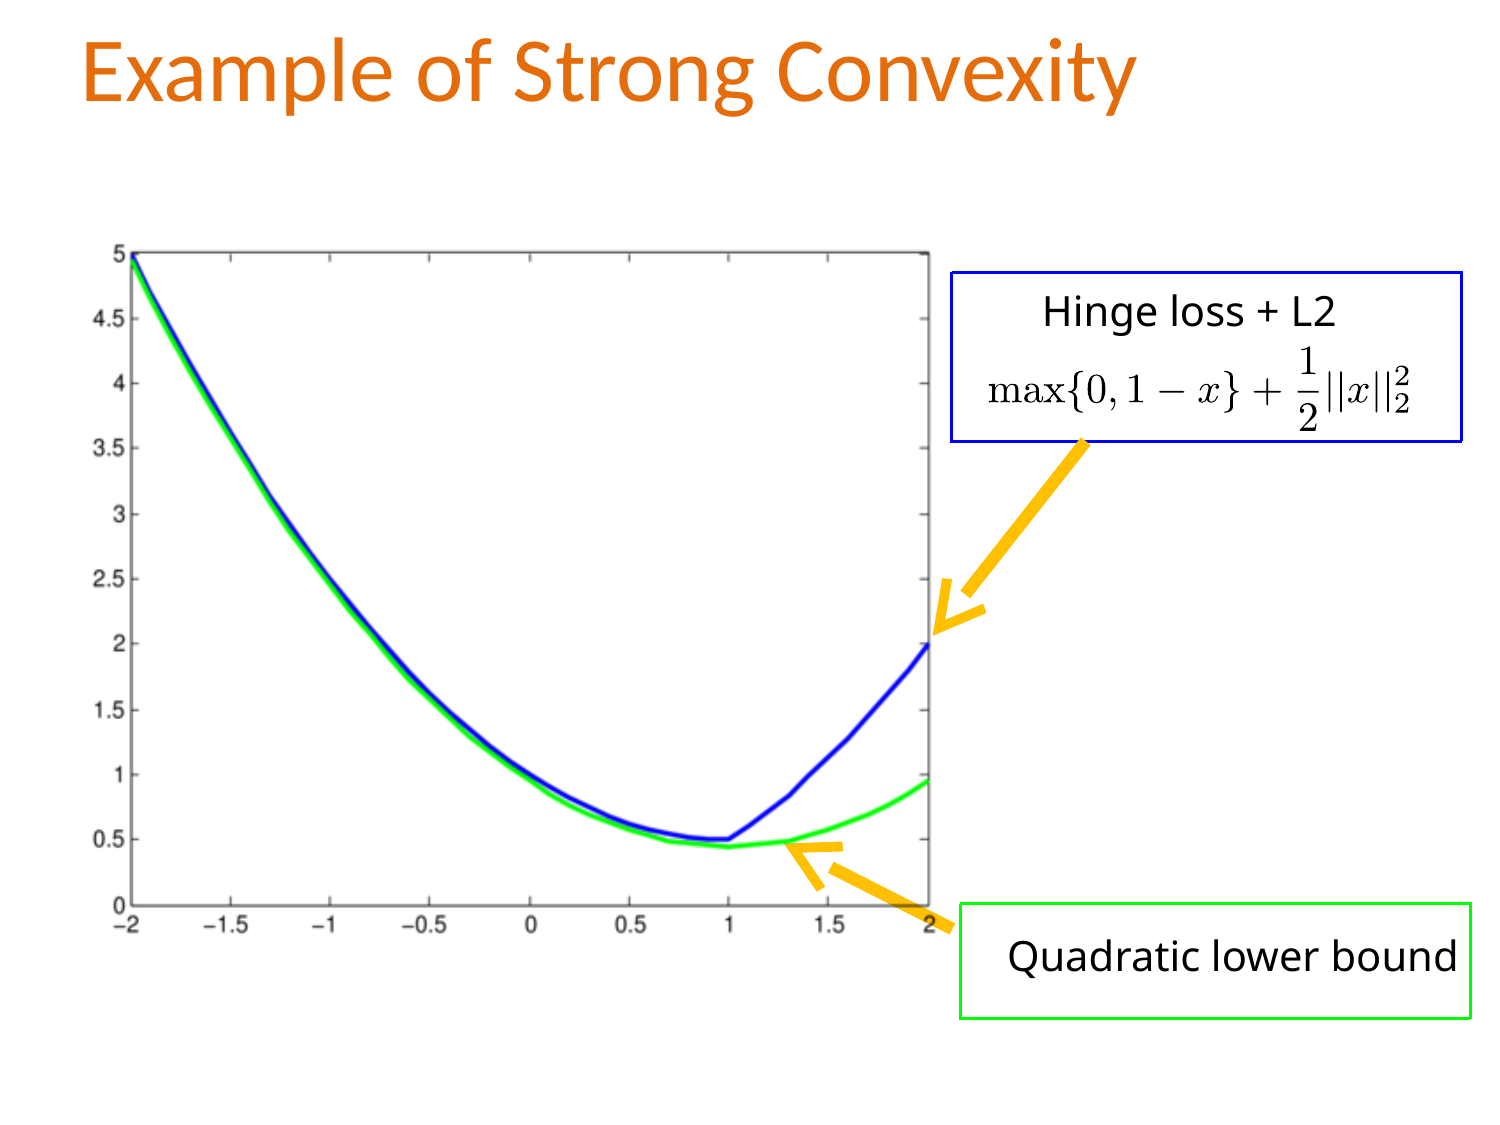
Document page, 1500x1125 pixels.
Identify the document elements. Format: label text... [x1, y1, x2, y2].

picture [37, 192, 998, 948]
text_box [998, 347, 1411, 431]
text_box Hinge loss + L2 [1027, 274, 1350, 349]
text_box Quadratic lower bound [992, 918, 1444, 994]
text_box Example of Strong Convexity [65, 25, 1430, 147]
